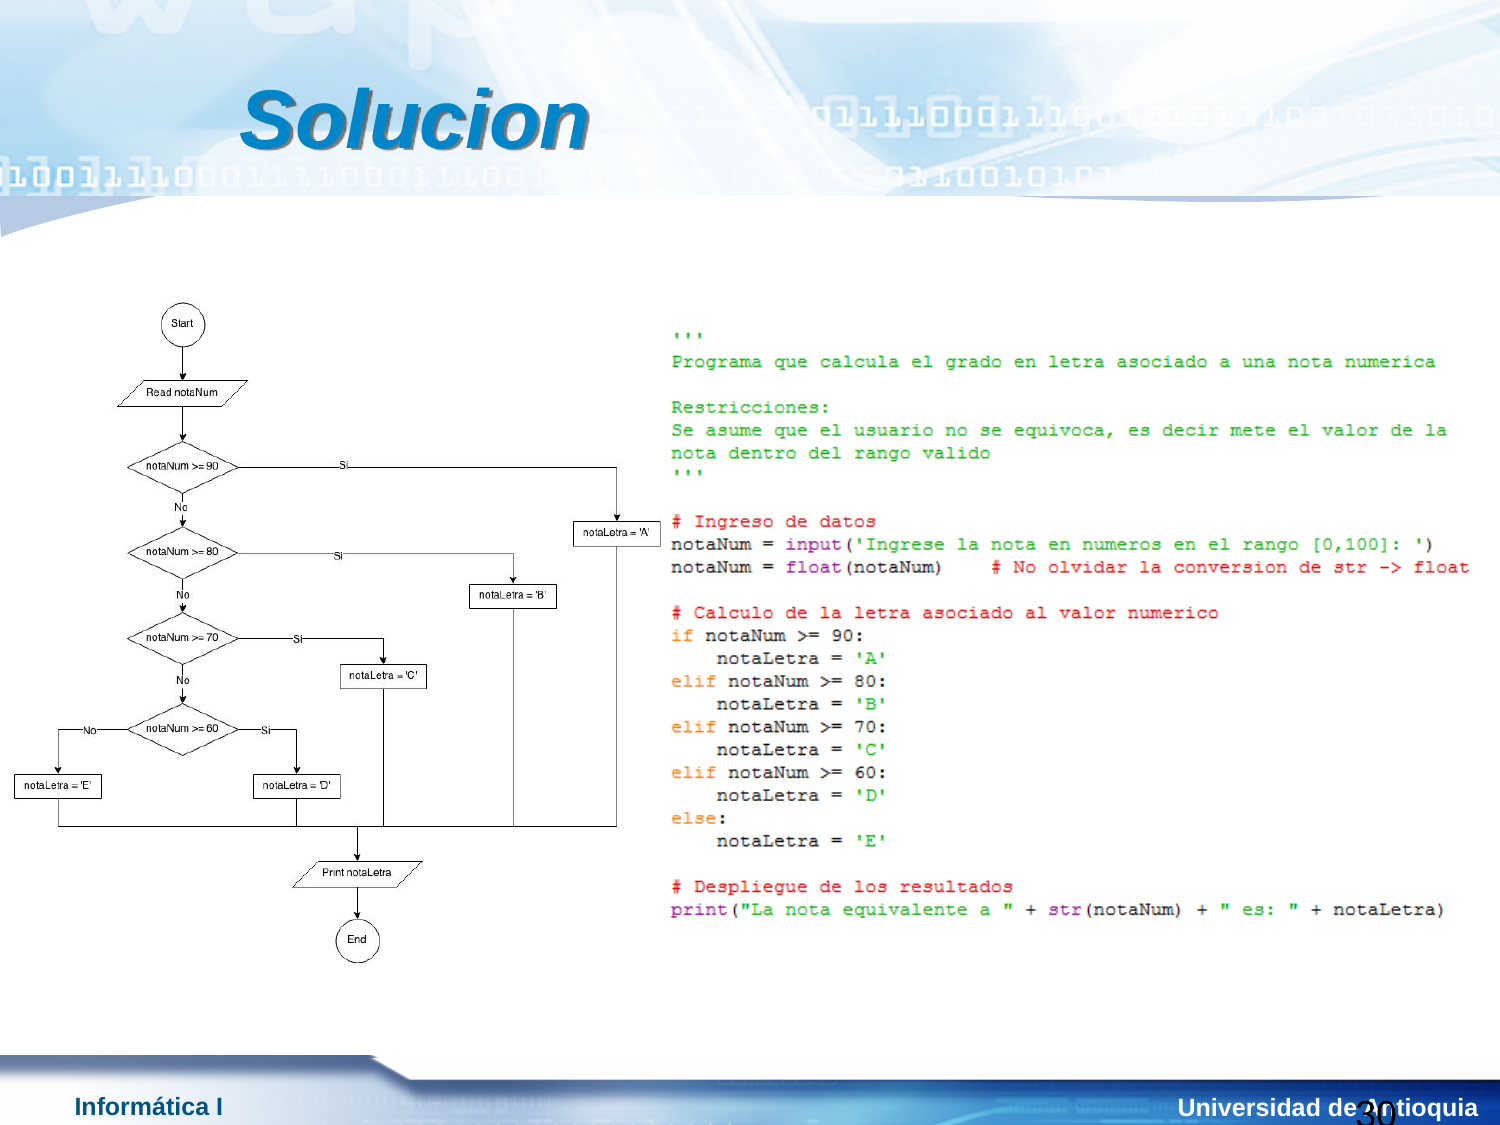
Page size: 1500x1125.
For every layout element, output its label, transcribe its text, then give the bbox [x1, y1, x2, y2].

picture [1332, 1105, 1337, 1114]
picture [14, 302, 661, 965]
picture [667, 326, 1489, 928]
slide_number <número> [1340, 1082, 1500, 1125]
picture [0, 1055, 1500, 1125]
picture [0, 0, 1500, 196]
title Solucion [224, 57, 1438, 150]
